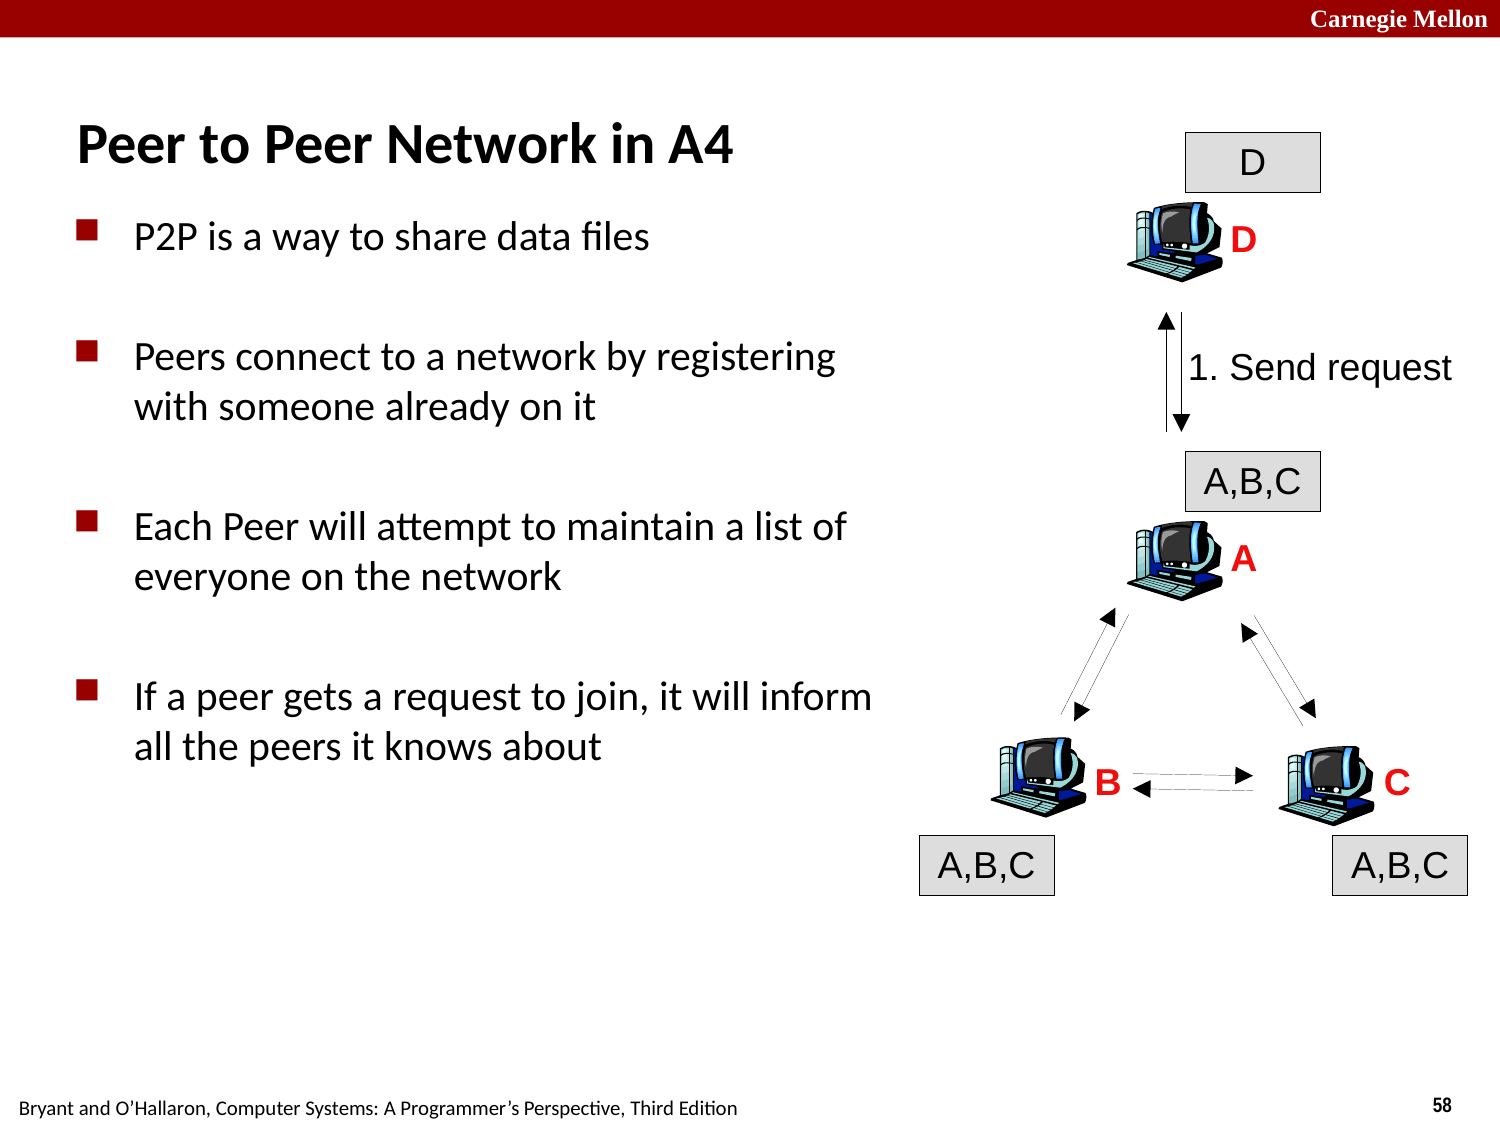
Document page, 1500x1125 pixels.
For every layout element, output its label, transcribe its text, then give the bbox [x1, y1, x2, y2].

text_box D [1185, 132, 1321, 193]
chart [1126, 201, 1225, 283]
text_box A,B,C [1332, 835, 1468, 896]
chart [990, 736, 1088, 818]
text_box A [1206, 520, 1282, 596]
text_box D [1206, 201, 1282, 277]
text_box A,B,C [919, 835, 1055, 896]
chart [1278, 745, 1376, 827]
title Peer to Peer Network in A4 [62, 93, 1297, 188]
text_box B [1070, 744, 1146, 820]
text_box C [1359, 744, 1436, 820]
text_box A,B,C [1185, 451, 1321, 512]
list P2P is a way to share data files Peers connect to a network by registering with someone already on it Each Peer will attempt to maintain a list of everyone on the network If a peer gets a request to join, it will inform all the peers it knows about [62, 201, 916, 886]
chart [1126, 520, 1225, 602]
text_box 1. Send request [1200, 345, 1441, 390]
